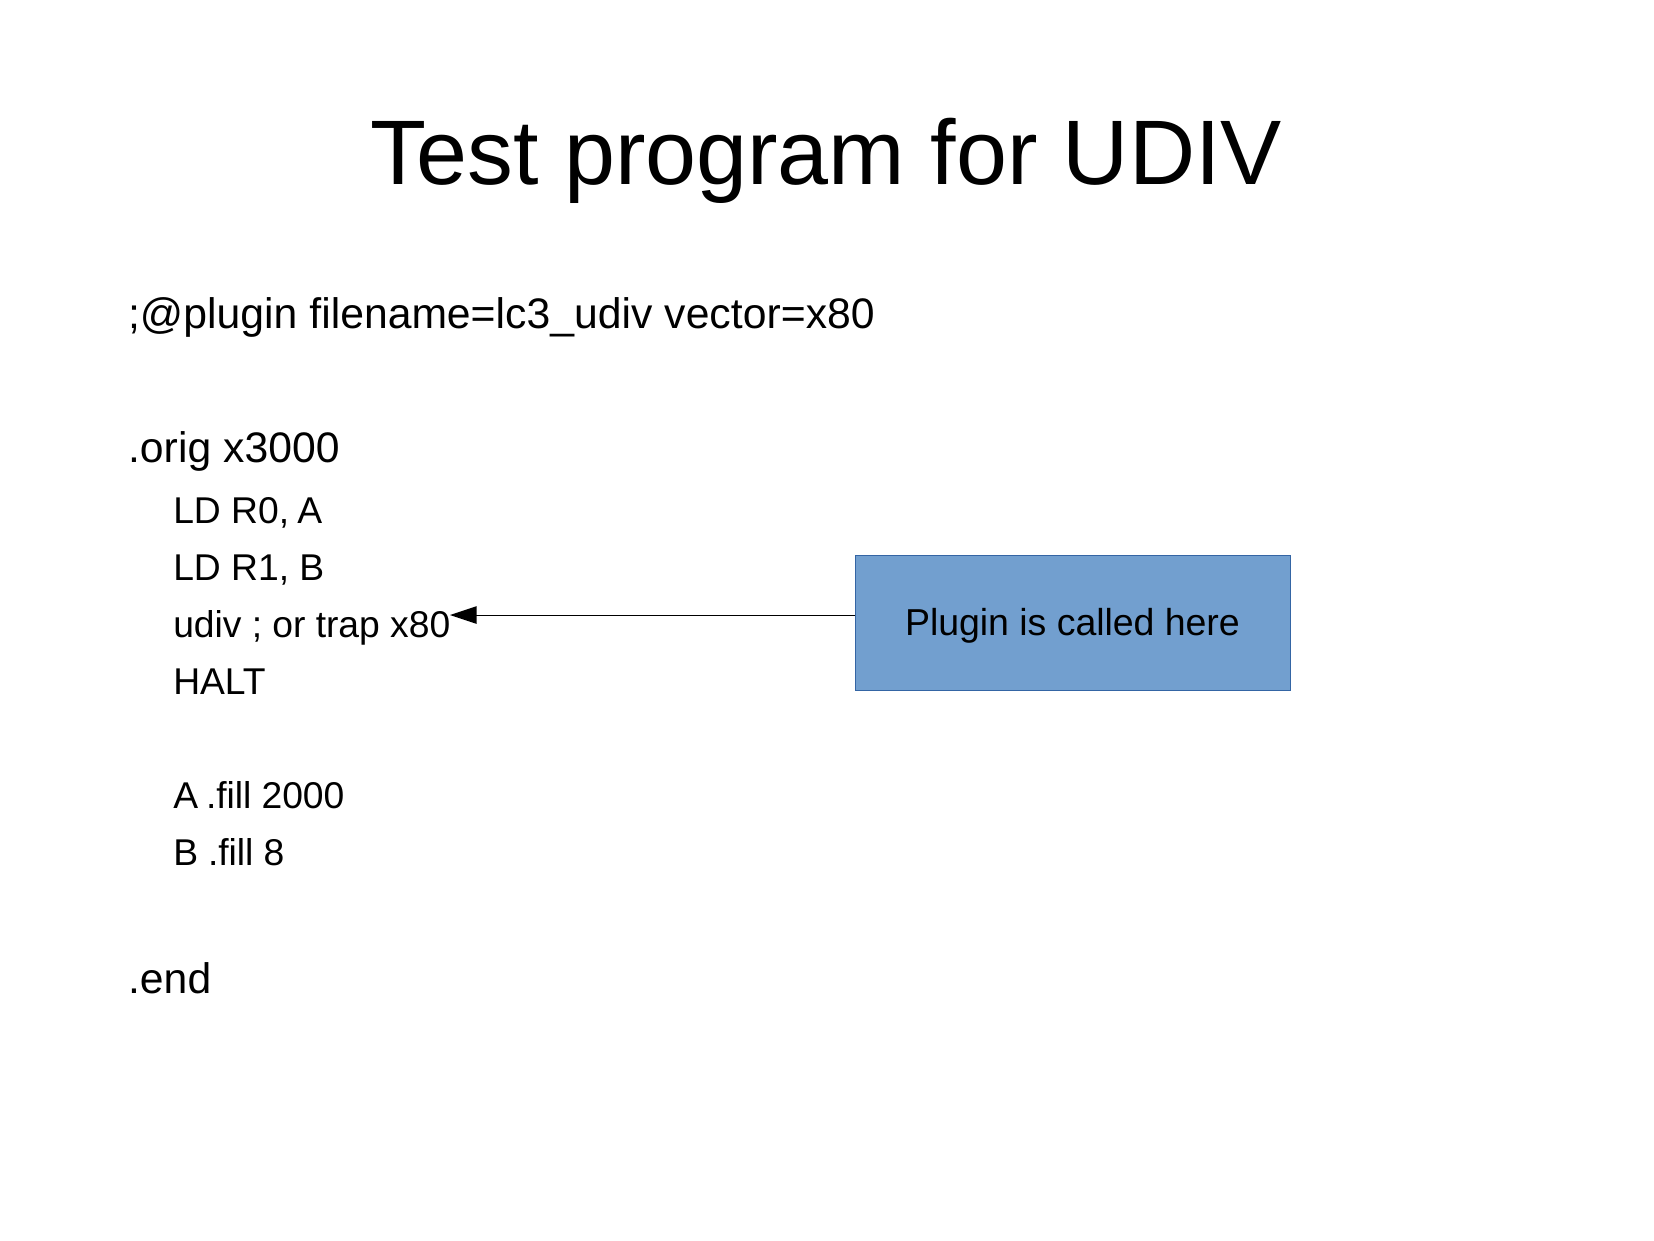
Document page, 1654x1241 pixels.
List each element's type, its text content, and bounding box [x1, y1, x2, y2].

text_box Plugin is called here [855, 555, 1291, 691]
list ;@plugin filename=lc3_udiv vector=x80 .orig x3000 LD R0, A LD R1, B udiv ; or trap x80 HALT A .fill 2000 B .fill 8 .end [82, 290, 1571, 1010]
title Test program for UDIV [82, 49, 1571, 257]
